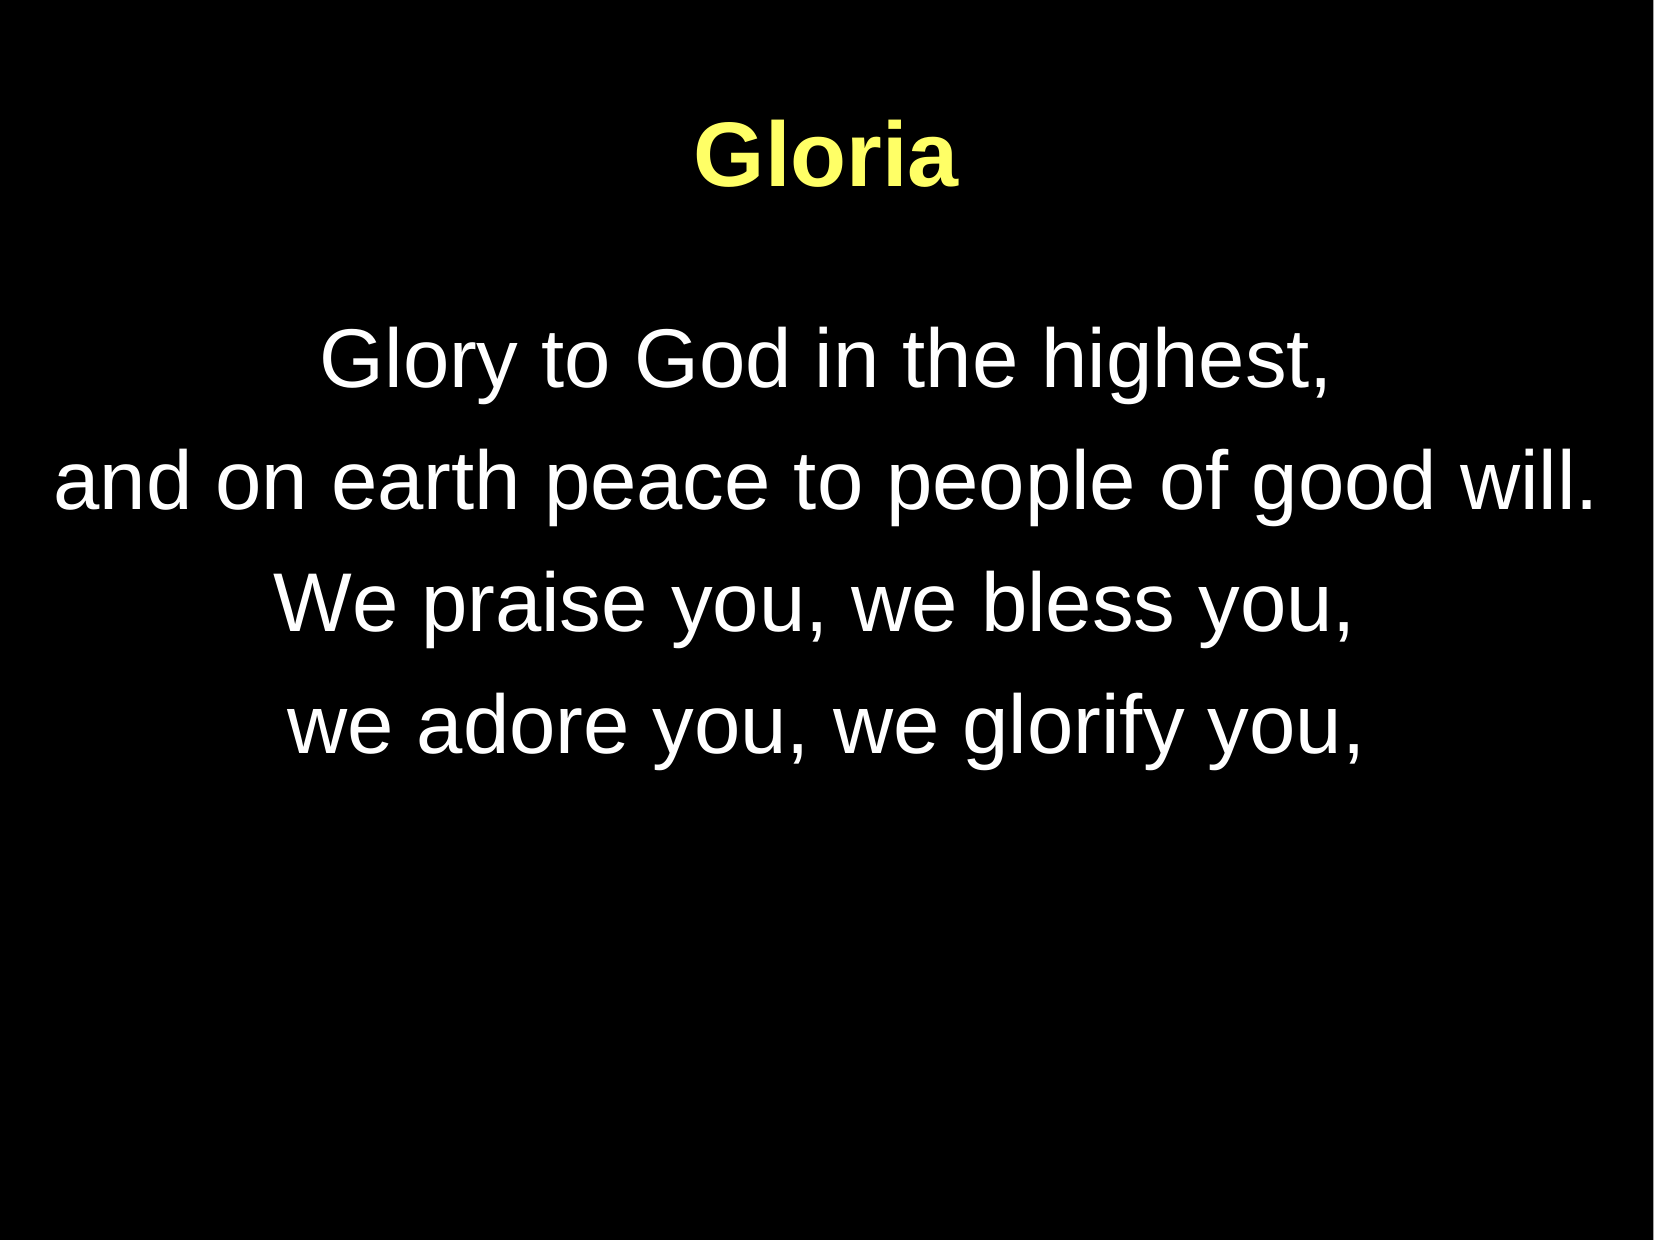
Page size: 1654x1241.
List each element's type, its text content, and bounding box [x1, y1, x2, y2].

list Glory to God in the highest, and on earth peace to people of good will. We praise you, we bless you, we adore you, we glorify you, [0, 307, 1654, 1229]
title Gloria [82, 49, 1571, 257]
